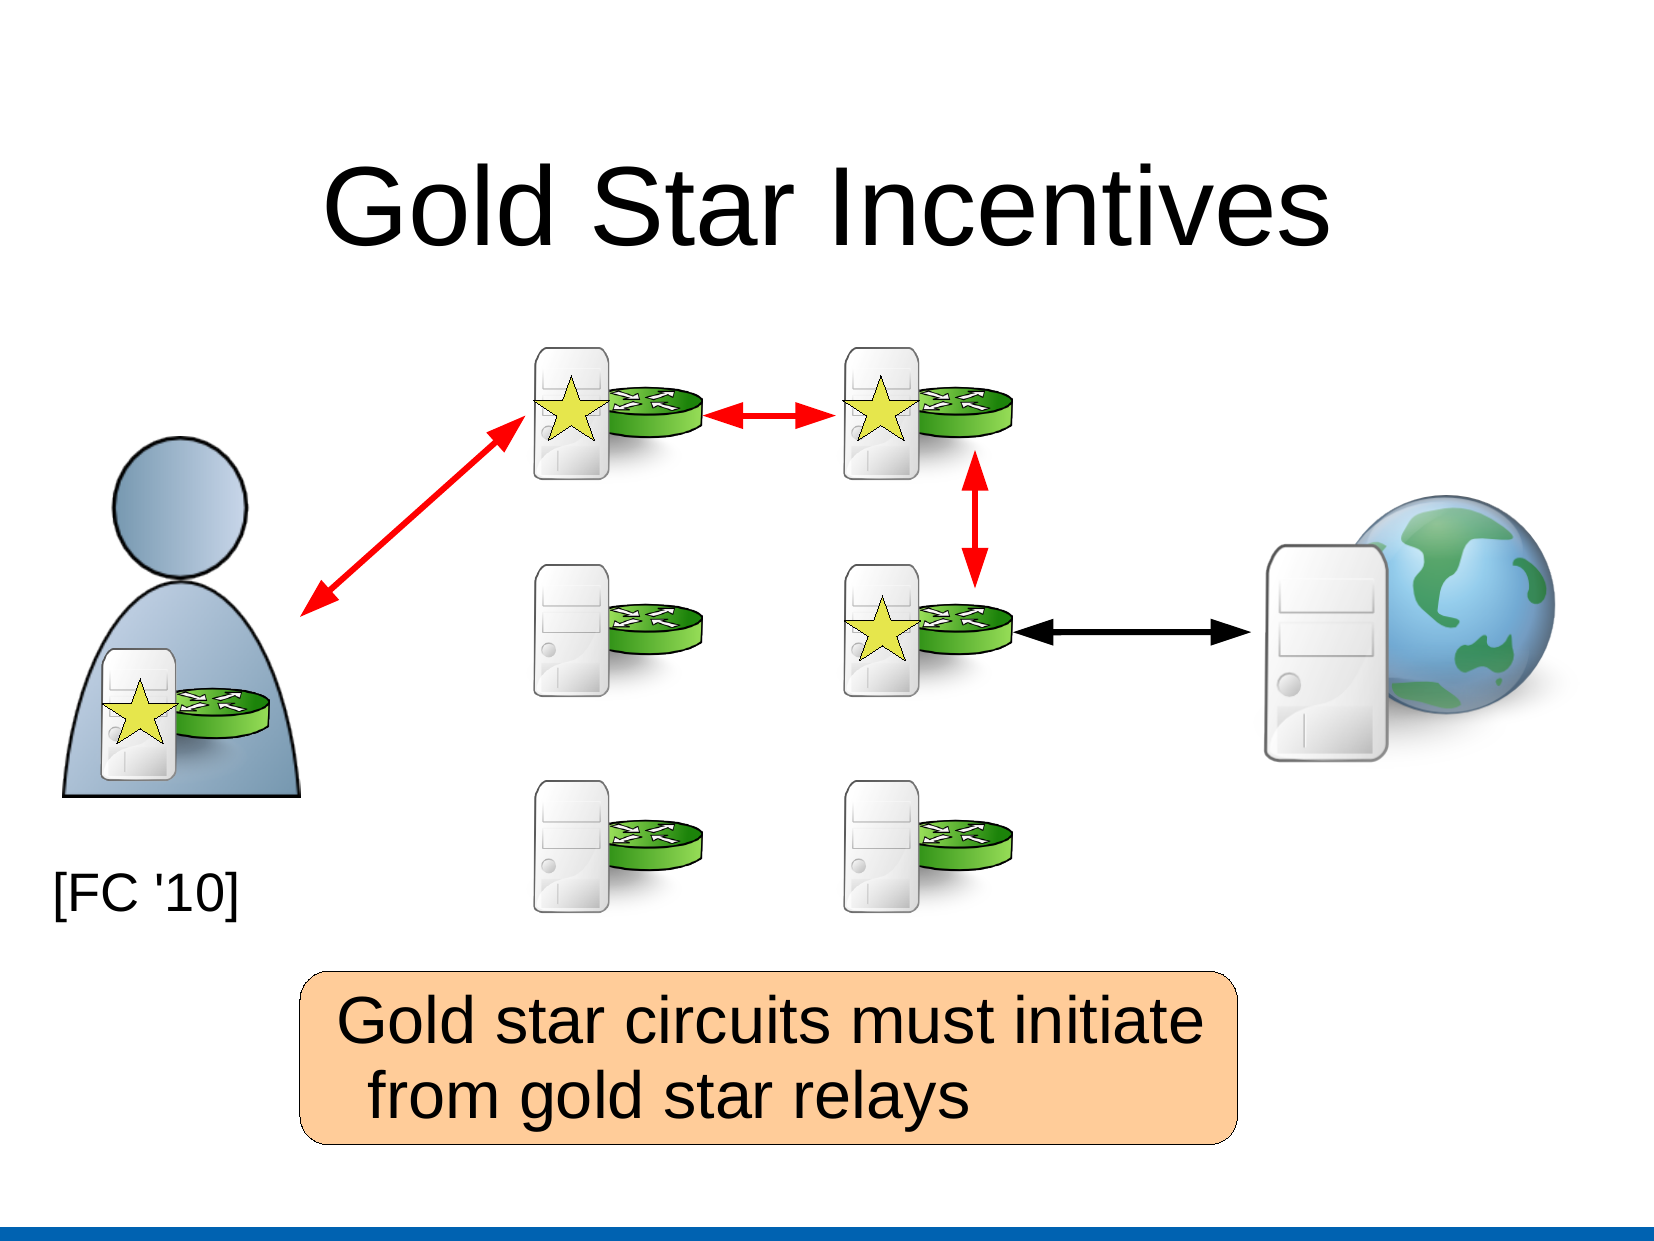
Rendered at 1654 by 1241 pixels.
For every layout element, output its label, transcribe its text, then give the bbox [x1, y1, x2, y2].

picture [835, 564, 1013, 701]
picture [525, 347, 703, 484]
picture [835, 780, 1013, 917]
text_box [842, 375, 920, 441]
text_box [102, 678, 179, 744]
picture [525, 780, 703, 917]
text_box [844, 595, 921, 661]
title Gold Star Incentives [121, 102, 1533, 311]
text_box [FC '10] [37, 855, 526, 938]
picture [835, 347, 1013, 484]
text_box [533, 375, 610, 441]
picture [62, 436, 301, 798]
picture [525, 564, 703, 701]
picture [1251, 495, 1580, 769]
text_box Gold star circuits must initiate from gold star relays [299, 971, 1238, 1145]
